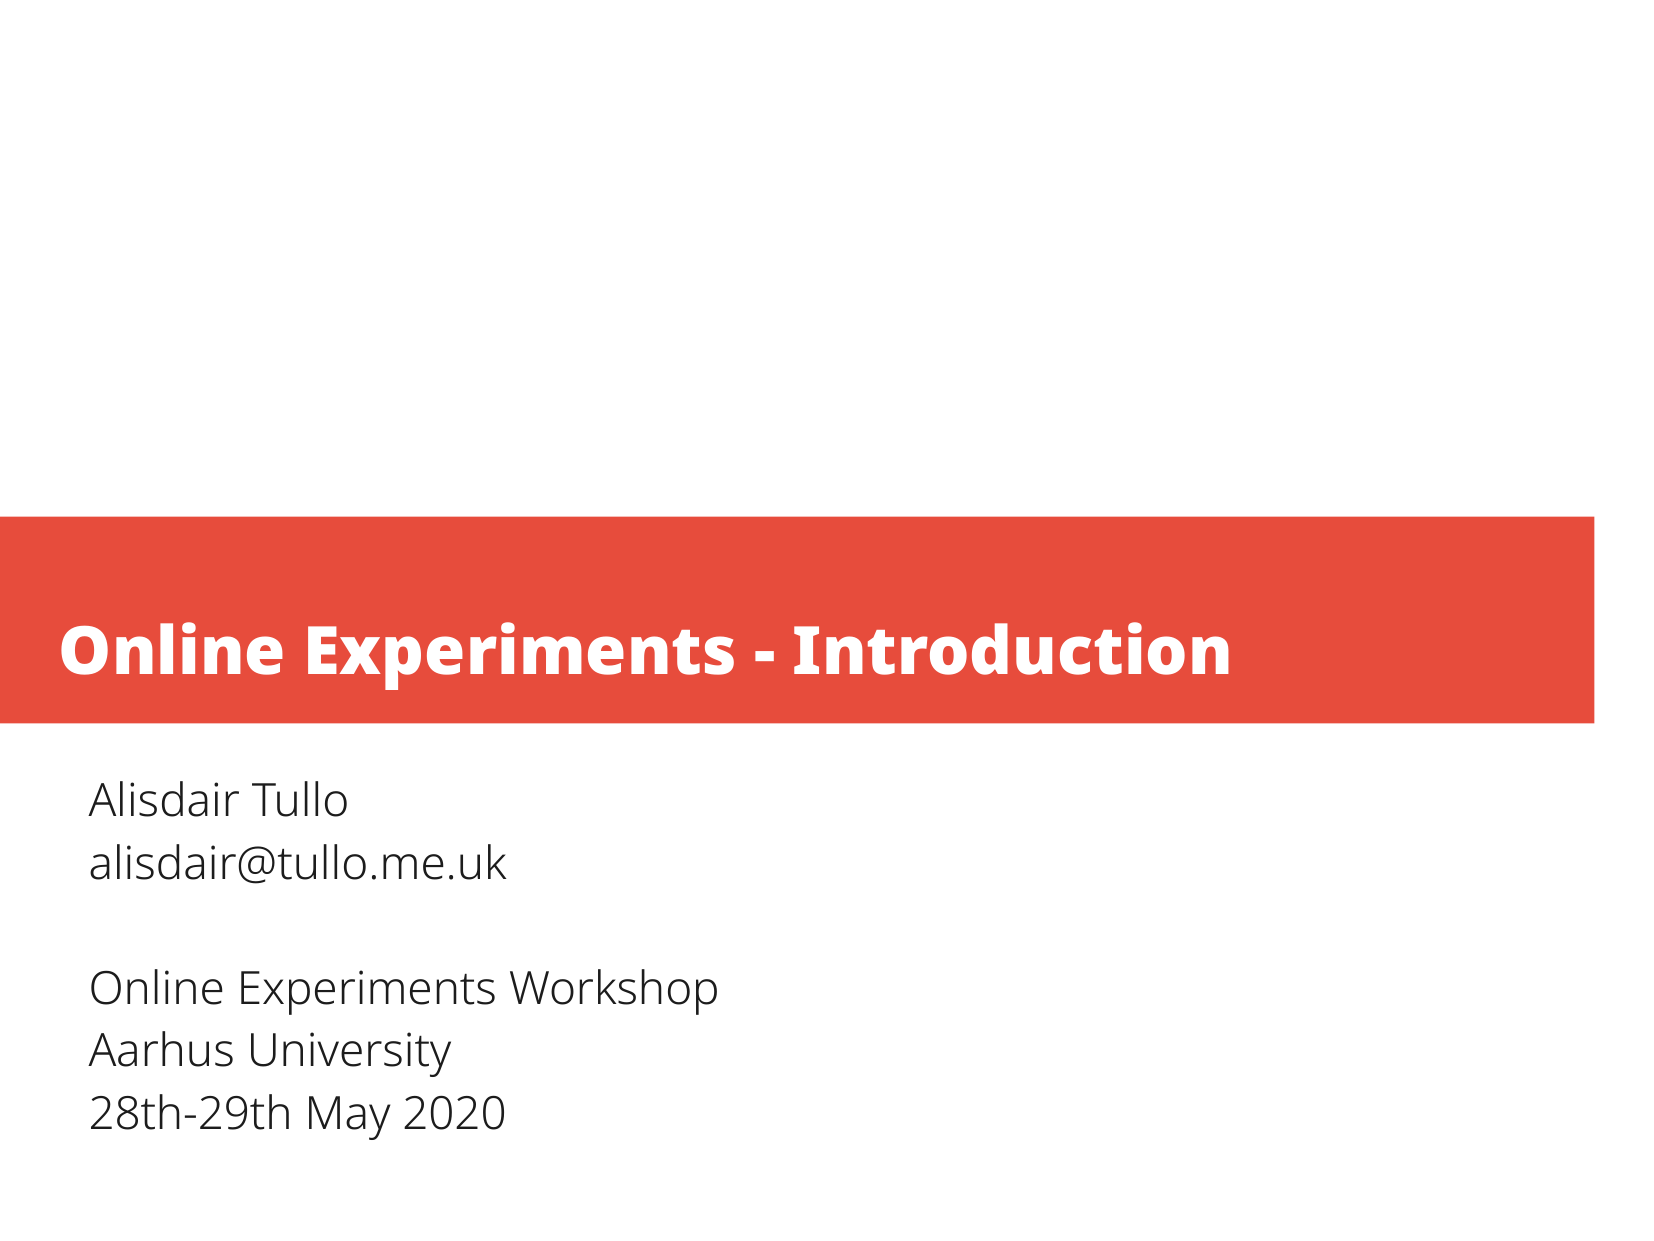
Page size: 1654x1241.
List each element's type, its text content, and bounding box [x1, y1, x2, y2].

subtitle Alisdair Tullo alisdair@tullo.me.uk Online Experiments Workshop Aarhus University 28th-29th May 2020 [88, 767, 1595, 1182]
title Online Experiments - Introduction [59, 546, 1595, 694]
